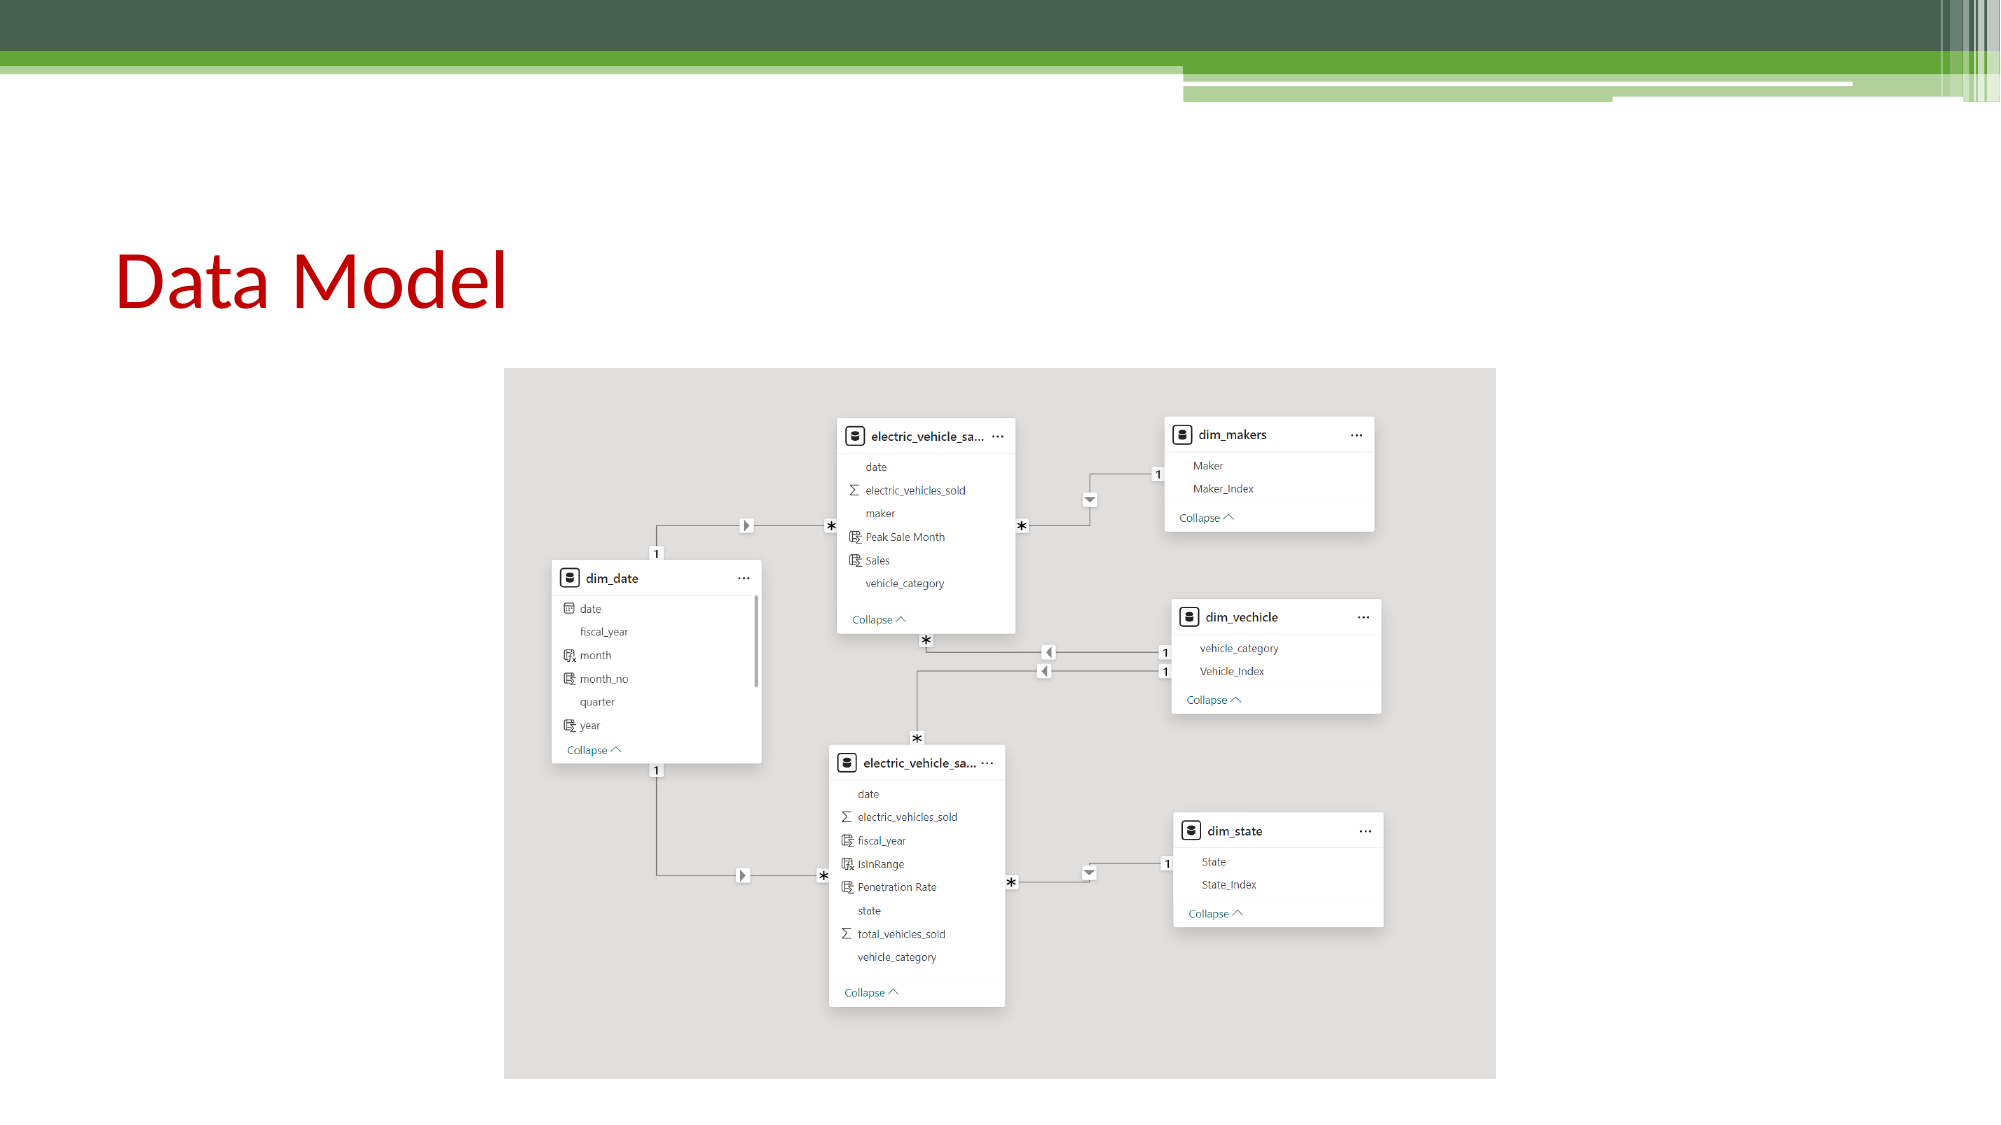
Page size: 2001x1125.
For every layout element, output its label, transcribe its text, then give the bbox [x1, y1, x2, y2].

title Data Model [99, 187, 1900, 363]
picture [504, 369, 1496, 1079]
